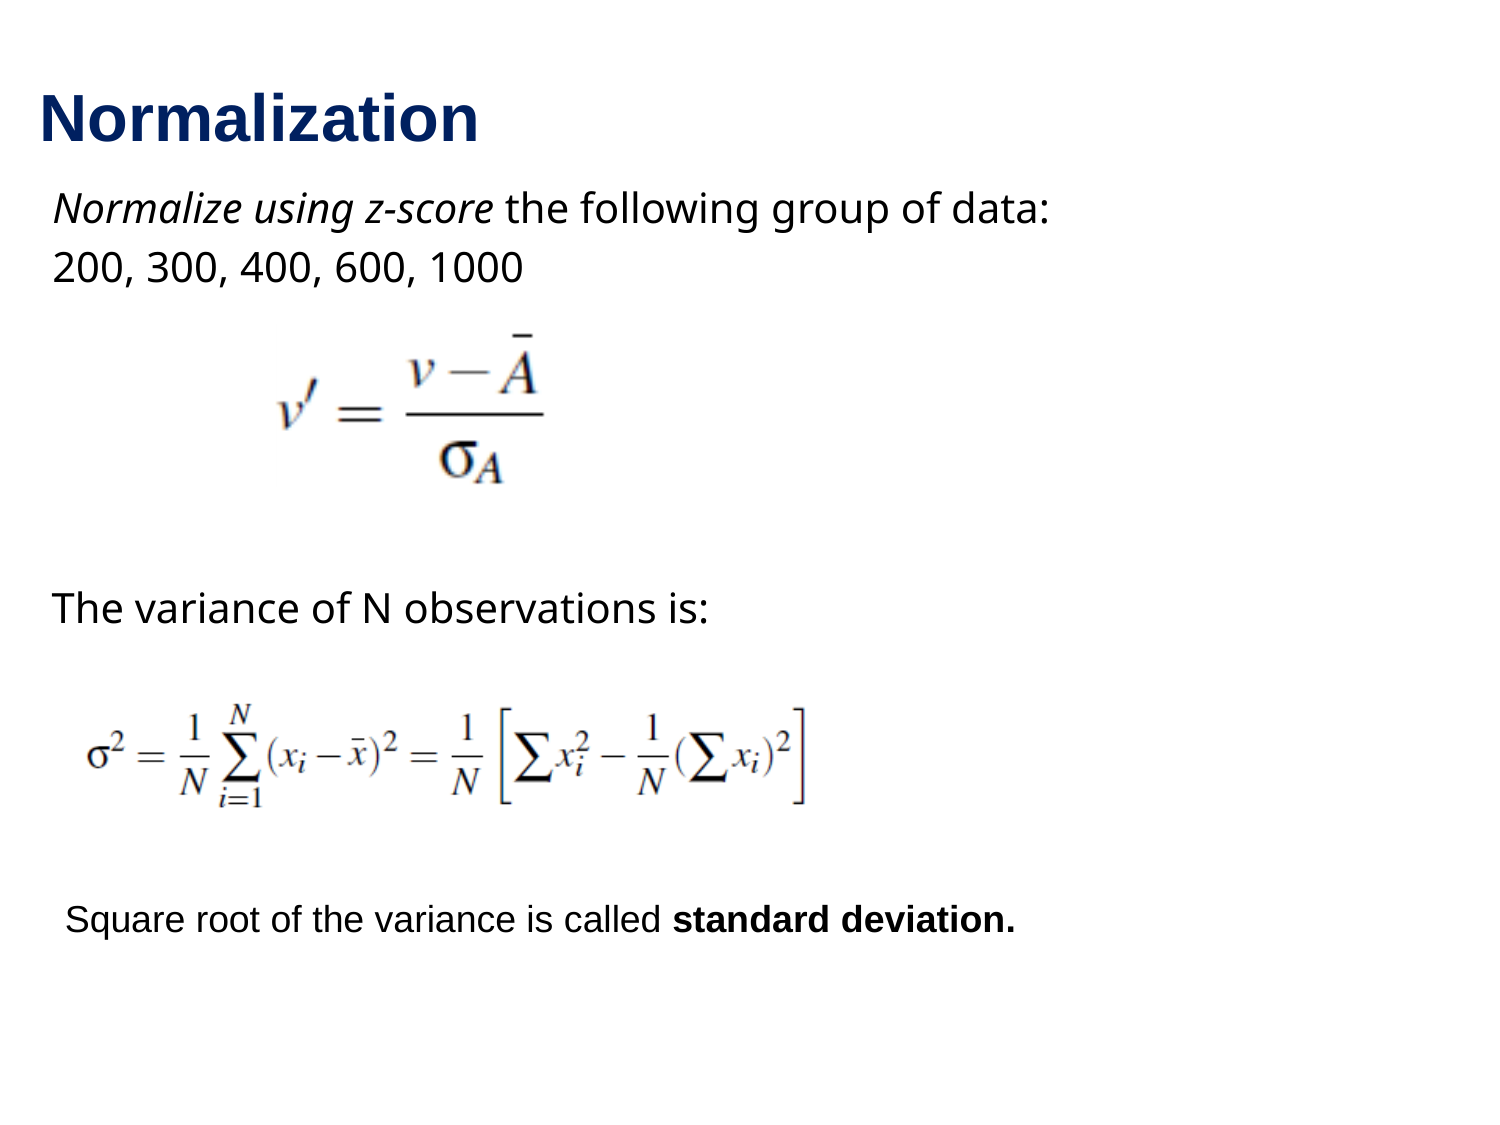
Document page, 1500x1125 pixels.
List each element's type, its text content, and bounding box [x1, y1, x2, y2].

picture [275, 324, 550, 487]
text_box The variance of N observations is: [36, 574, 1212, 650]
title Normalization [24, 24, 1096, 162]
list Normalize using z-score the following group of data: 200, 300, 400, 600, 1000 [37, 174, 1387, 325]
picture [74, 687, 816, 817]
text_box Square root of the variance is called standard deviation. [49, 887, 1037, 948]
